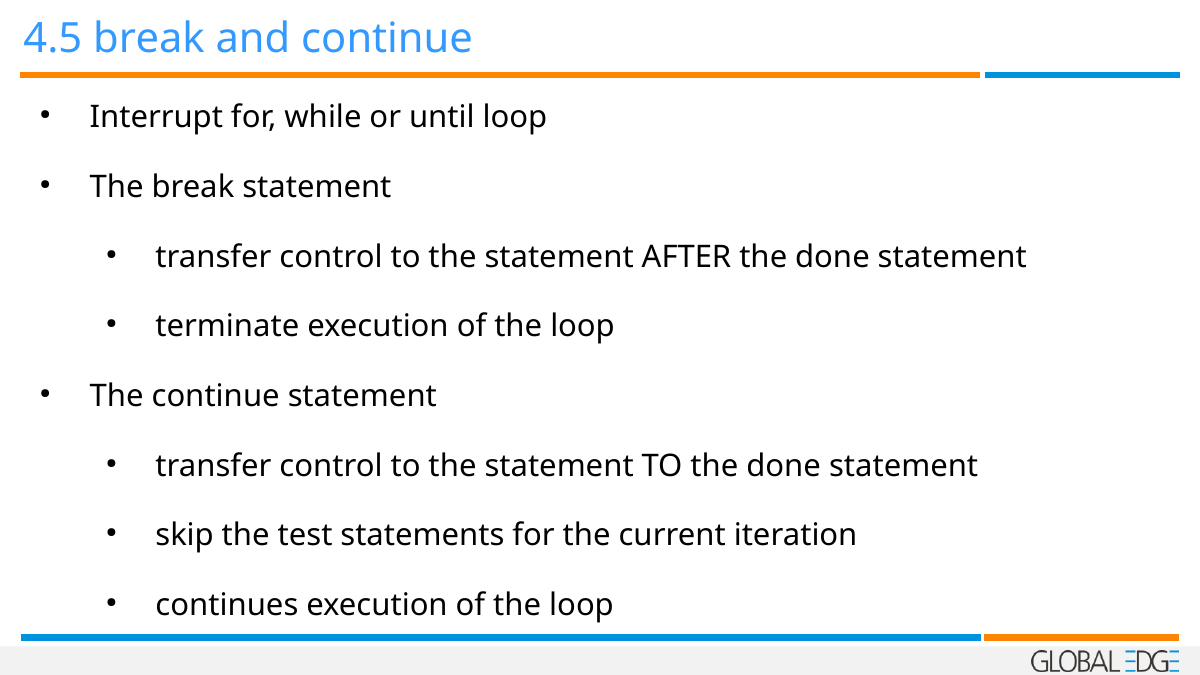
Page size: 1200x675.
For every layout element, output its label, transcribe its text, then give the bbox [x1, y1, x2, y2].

list Interrupt for, while or until loop The break statement transfer control to the statement AFTER the done statement terminate execution of the loop The continue statement transfer control to the statement TO the done statement skip the test statements for the current iteration continues execution of the loop [23, 94, 1170, 626]
title 4.5 break and continue [12, 9, 1088, 63]
picture [1031, 650, 1179, 672]
